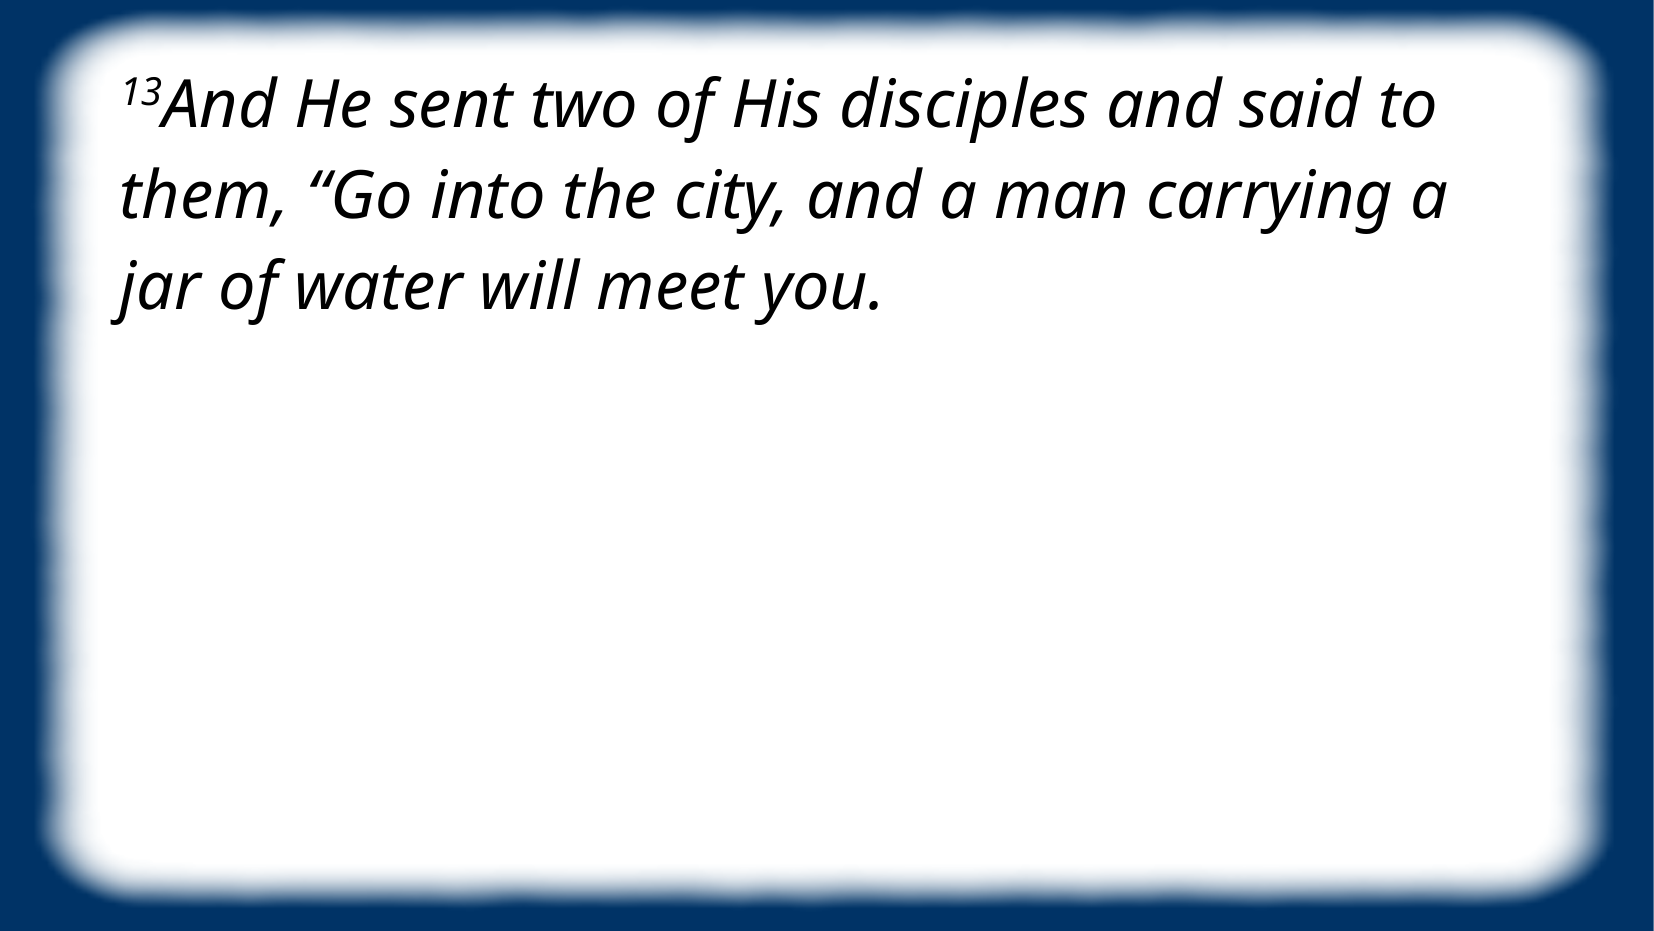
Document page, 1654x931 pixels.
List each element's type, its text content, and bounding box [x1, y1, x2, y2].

text_box 13And He sent two of His disciples and said to them, “Go into the city, and a man carrying a jar of water will meet you. [105, 48, 1546, 331]
picture [0, 0, 1654, 931]
